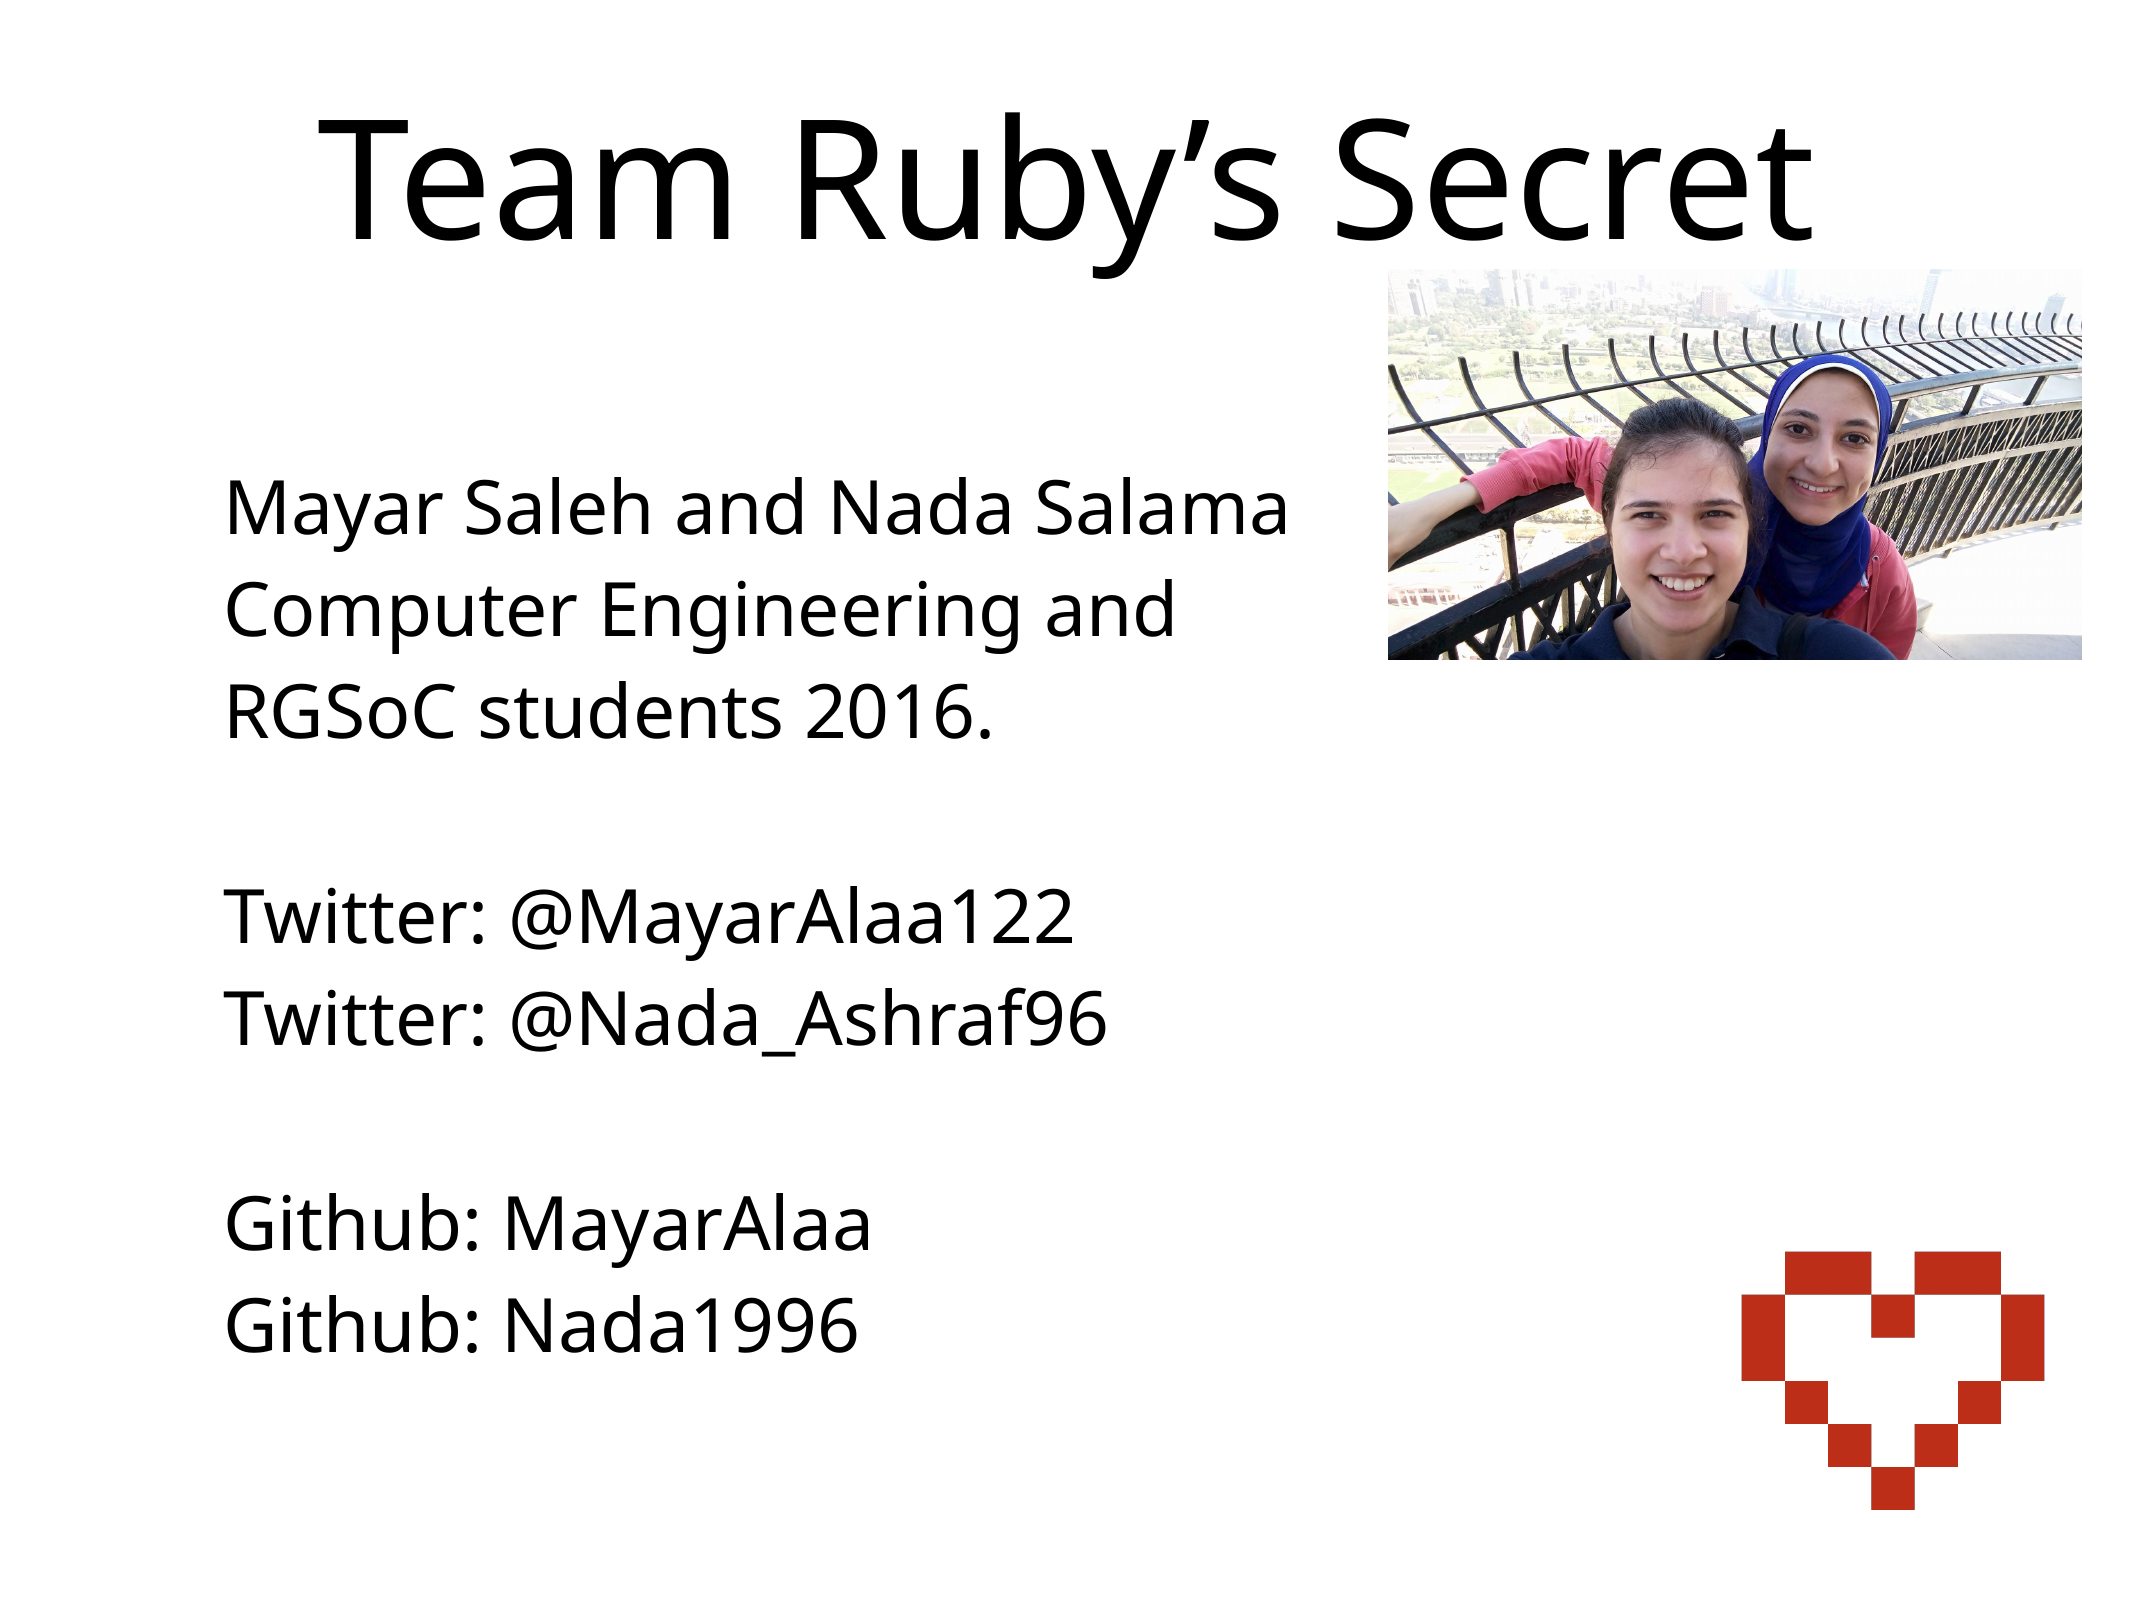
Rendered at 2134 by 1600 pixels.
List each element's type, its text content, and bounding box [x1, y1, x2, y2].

picture [1721, 1209, 2065, 1552]
text_box Mayar Saleh and Nada Salama Computer Engineering and RGSoC students 2016. Twitter: @MayarAlaa122 Twitter: @Nada_Ashraf96 Github: MayarAlaa Github: Nada1996 [208, 446, 1926, 1600]
picture [1388, 269, 2082, 661]
text_box Team Ruby’s Secret [208, 54, 1926, 397]
